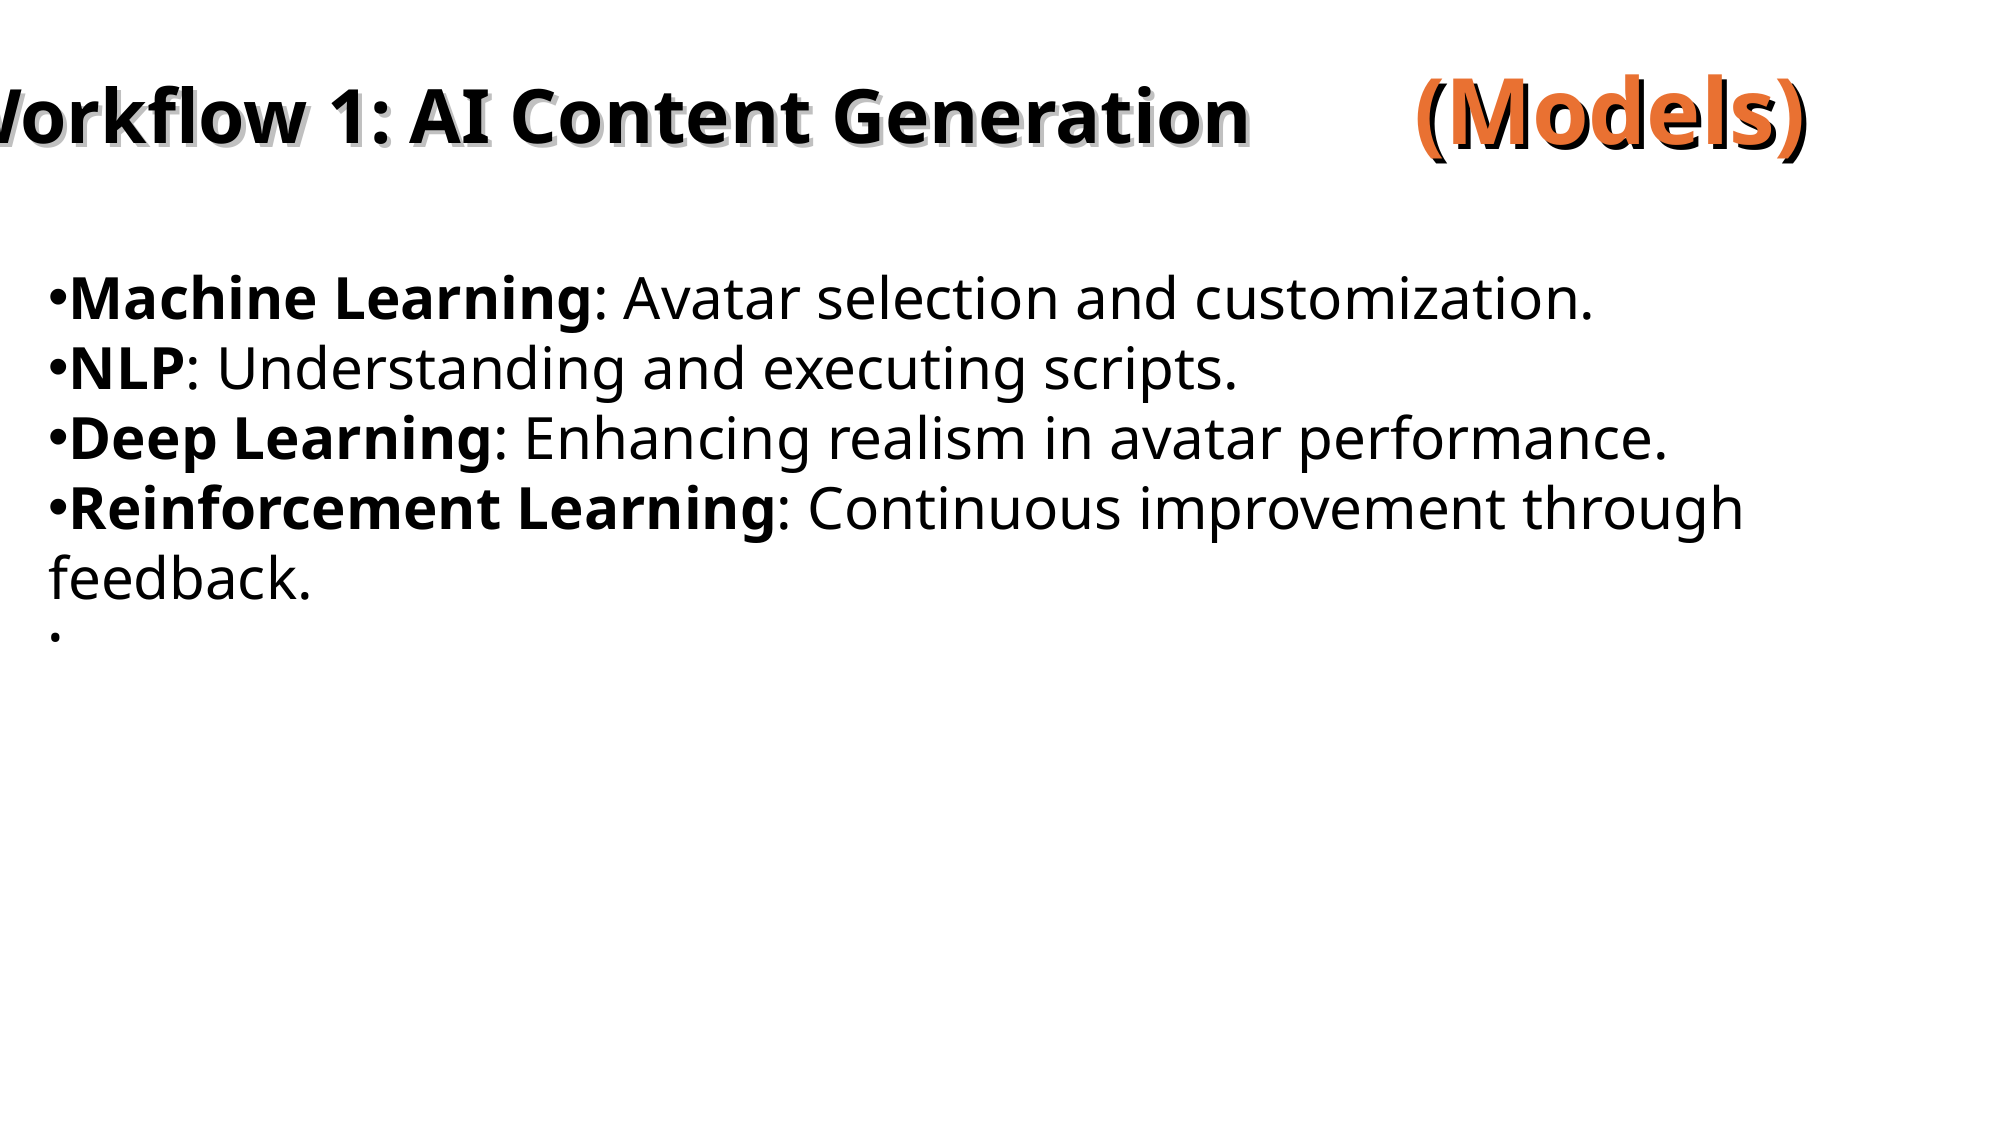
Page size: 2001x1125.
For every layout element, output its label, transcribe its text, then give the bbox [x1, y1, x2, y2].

text_box (Models) [1400, 46, 1821, 171]
text_box Machine Learning: Avatar selection and customization. NLP: Understanding and executing scripts. Deep Learning: Enhancing realism in avatar performance. Reinforcement Learning: Continuous improvement through feedback. [33, 254, 1980, 670]
text_box Workflow 1: AI Content Generation [0, 61, 1268, 166]
